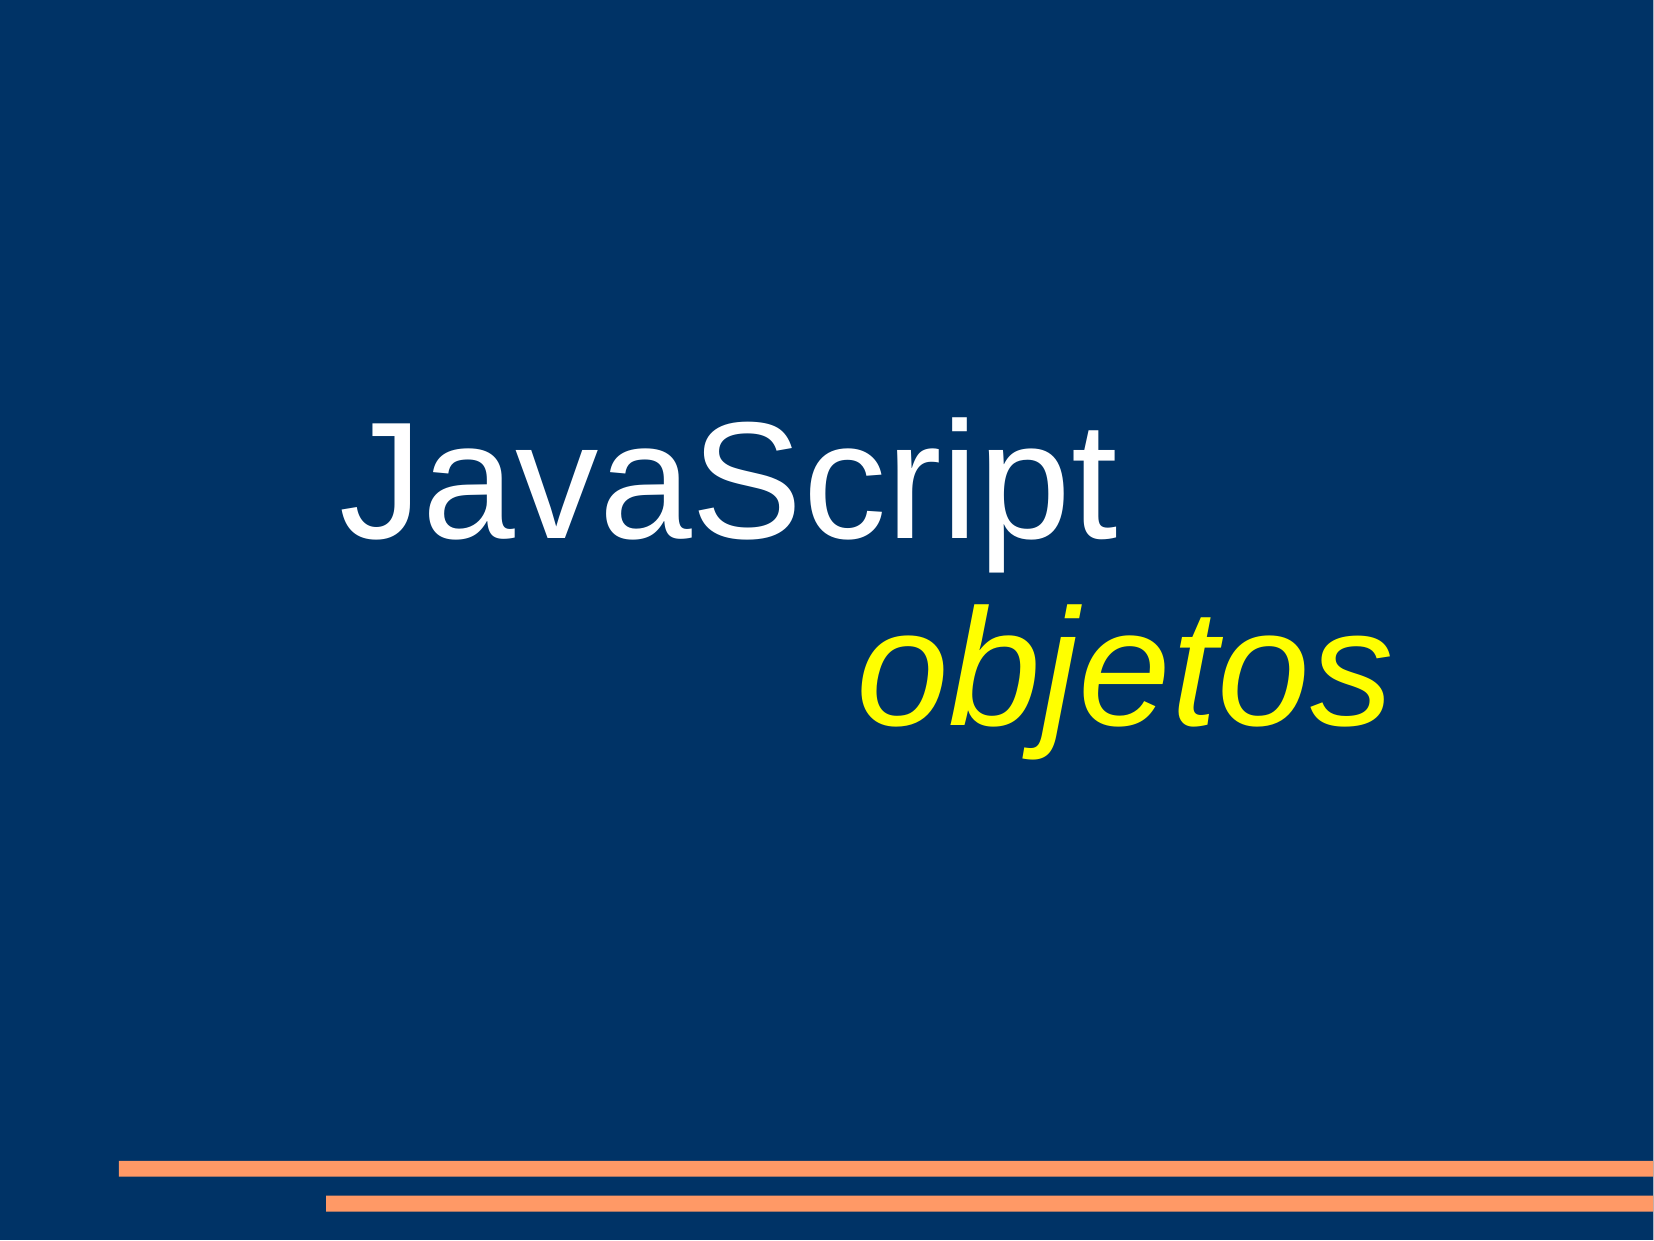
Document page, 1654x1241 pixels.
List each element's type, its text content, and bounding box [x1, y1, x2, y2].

text_box JavaScript objetos [324, 380, 1447, 768]
